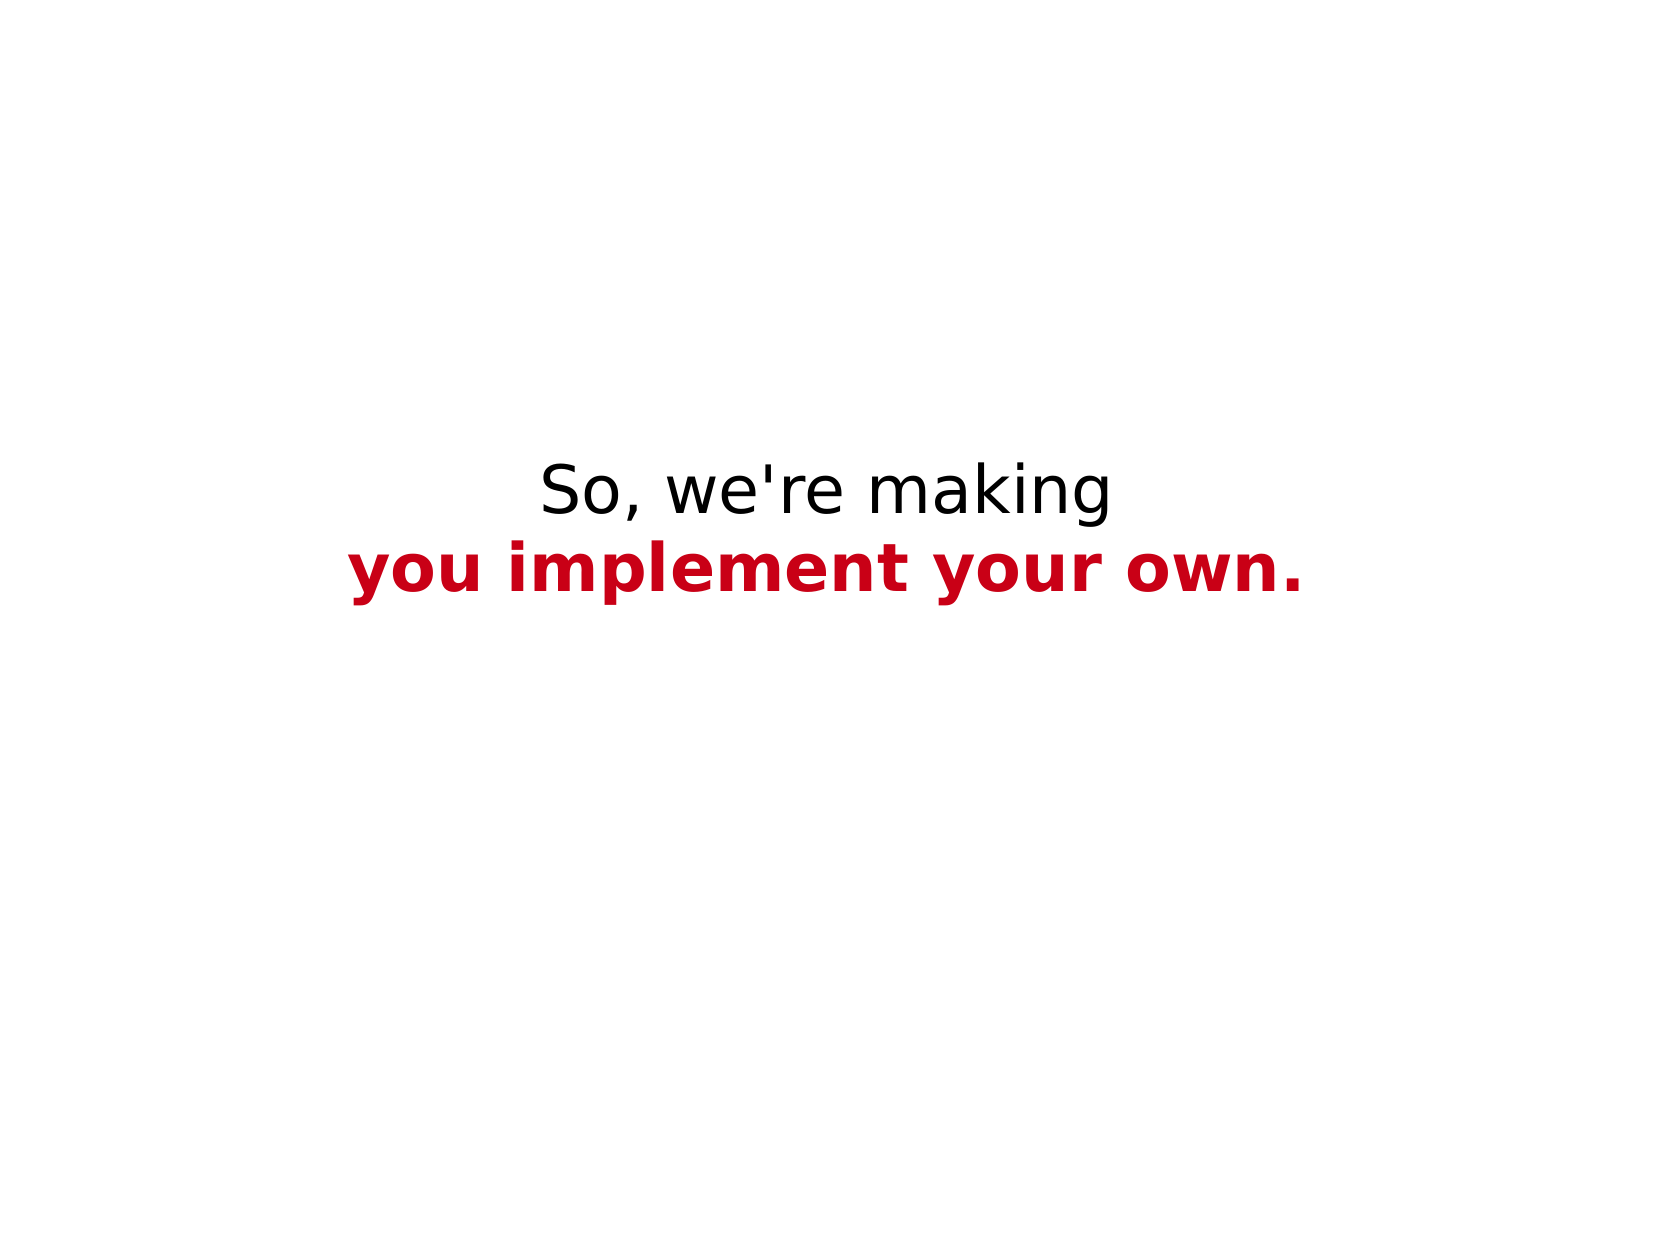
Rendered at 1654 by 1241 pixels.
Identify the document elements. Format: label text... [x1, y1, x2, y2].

subtitle So, we're making you implement your own. [82, 49, 1571, 1109]
